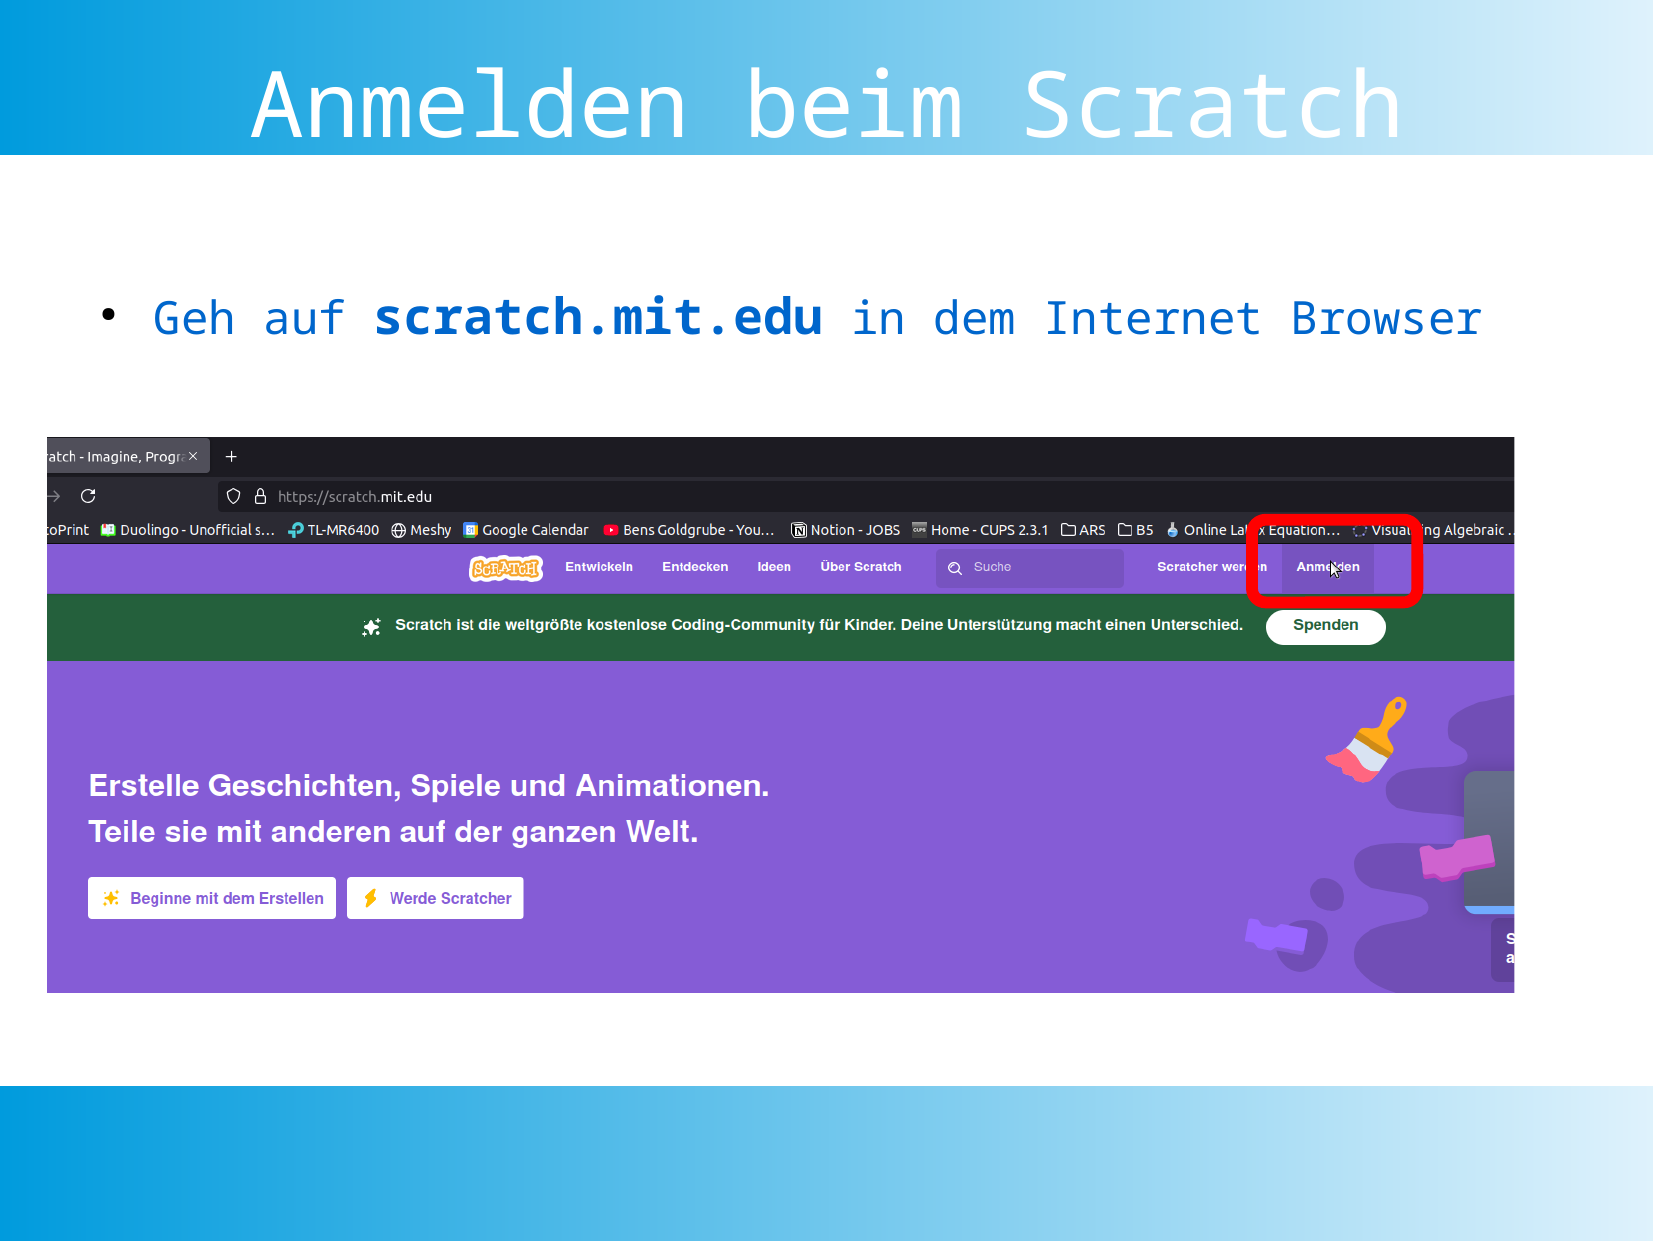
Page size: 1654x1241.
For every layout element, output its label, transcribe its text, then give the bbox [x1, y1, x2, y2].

picture [47, 437, 1515, 993]
title Anmelden beim Scratch [82, 40, 1571, 163]
list Geh auf scratch.mit.edu in dem Internet Browser [82, 188, 1630, 414]
